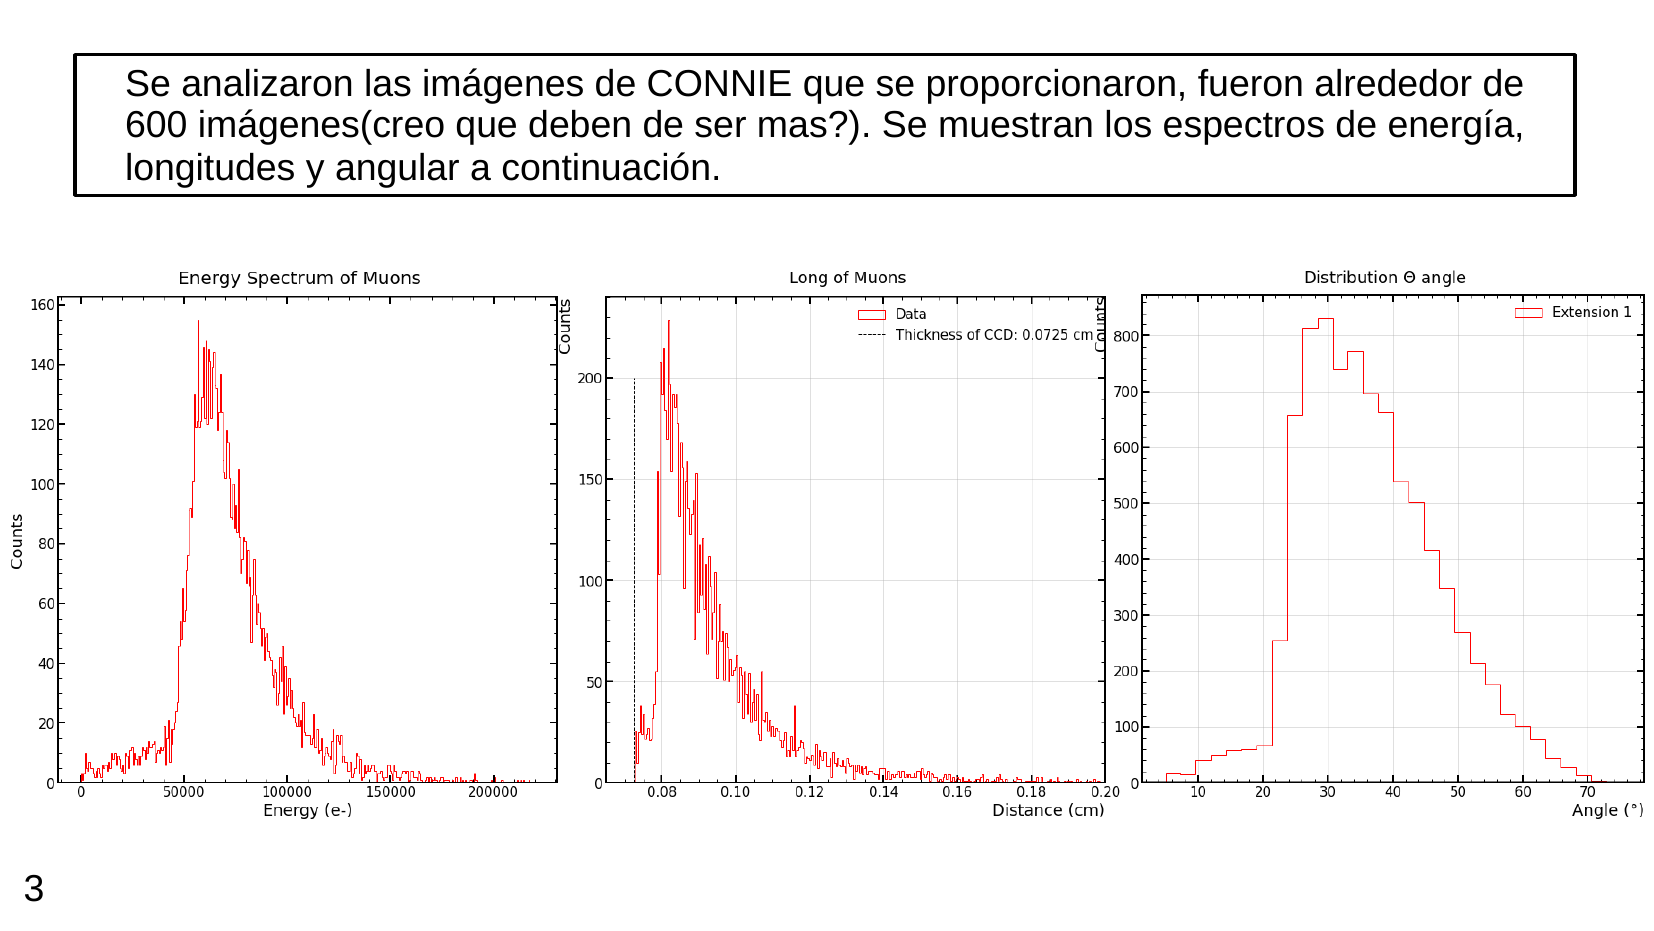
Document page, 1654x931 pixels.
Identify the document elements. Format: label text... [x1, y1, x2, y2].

picture [3, 262, 1650, 826]
text_box Se analizaron las imágenes de CONNIE que se proporcionaron, fueron alrededor de 600 imágenes(creo que deben de ser mas?). Se muestran los espectros de energía, longitudes y angular a continuación. [75, 54, 1576, 196]
text_box <number> [8, 860, 638, 931]
